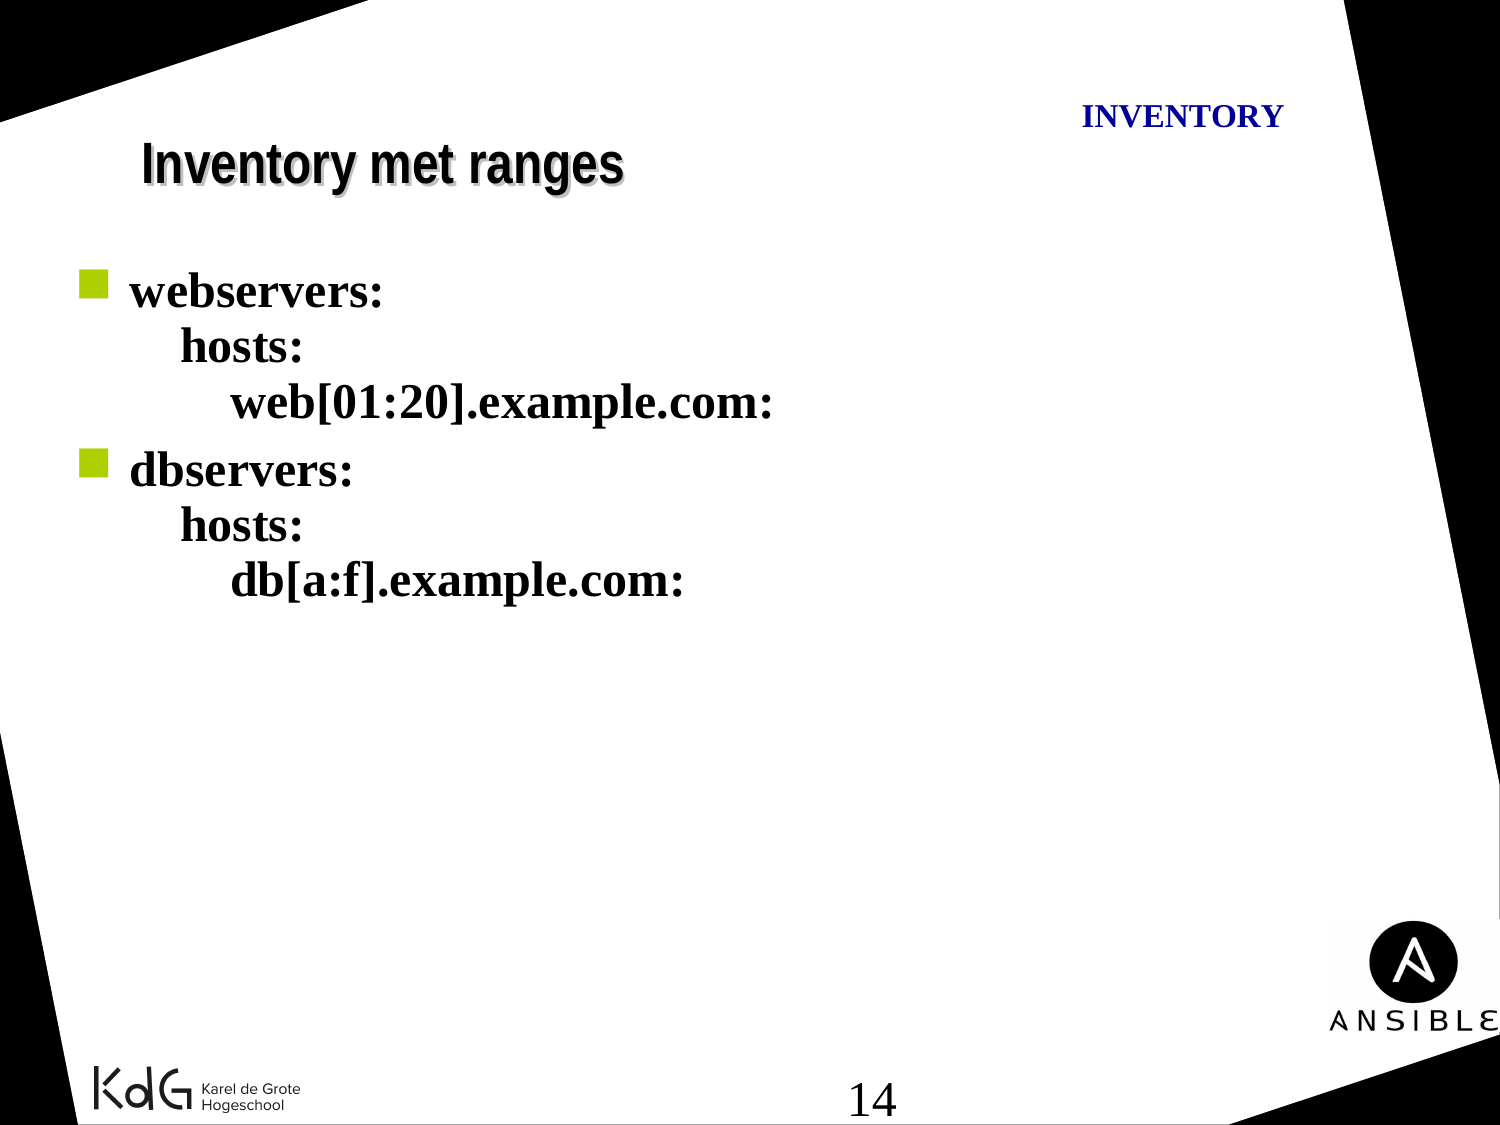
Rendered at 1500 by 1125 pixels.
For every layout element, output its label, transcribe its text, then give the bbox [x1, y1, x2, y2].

picture [94, 1066, 300, 1113]
text_box INVENTORY [1017, 89, 1358, 144]
title Inventory met ranges [141, 72, 1447, 253]
list webservers: hosts: web[01:20].example.com: dbservers: hosts: db[a:f].example.com: [75, 263, 1425, 1012]
picture [1326, 919, 1500, 1032]
